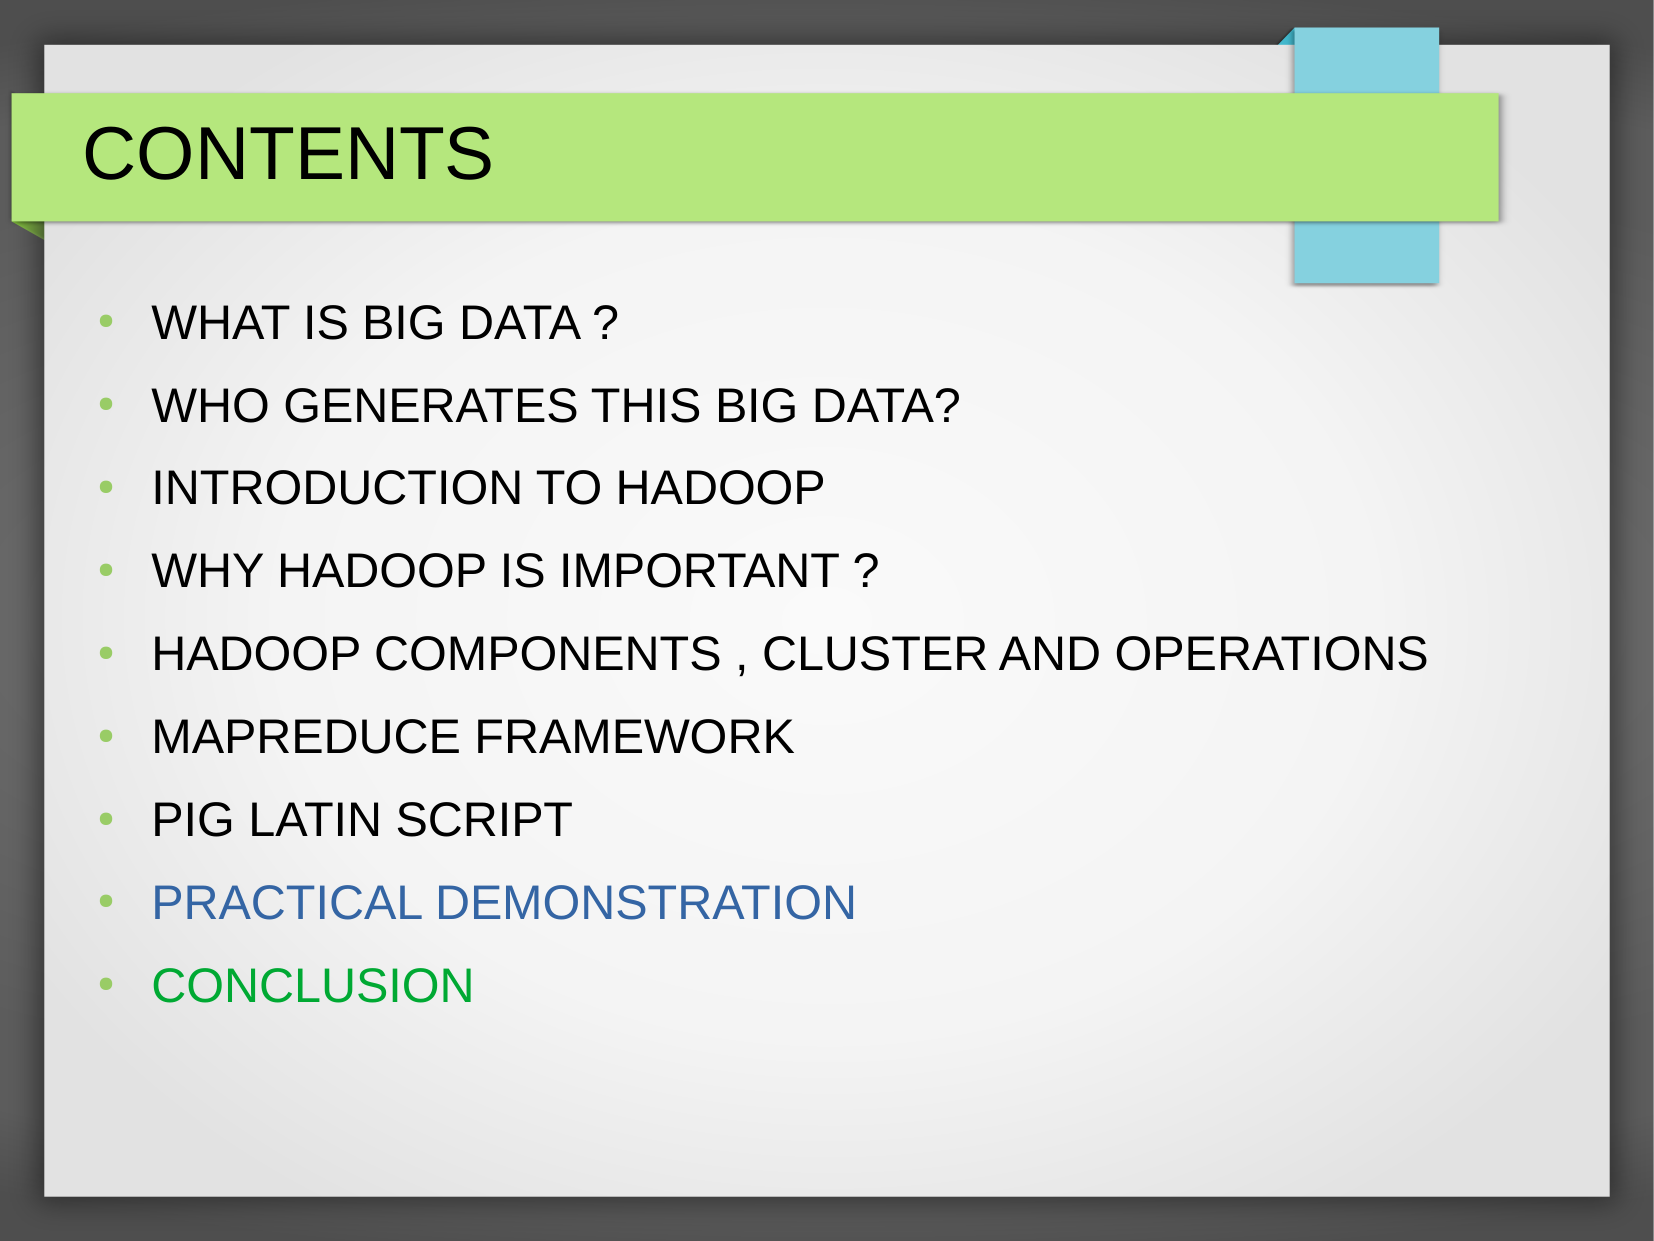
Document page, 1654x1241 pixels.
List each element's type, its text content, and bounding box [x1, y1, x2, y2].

picture [0, 0, 1654, 1241]
list WHAT IS BIG DATA ? WHO GENERATES THIS BIG DATA? INTRODUCTION TO HADOOP WHY HADOOP IS IMPORTANT ? HADOOP COMPONENTS , CLUSTER AND OPERATIONS MAPREDUCE FRAMEWORK PIG LATIN SCRIPT PRACTICAL DEMONSTRATION CONCLUSION [82, 295, 1571, 1015]
title CONTENTS [82, 94, 1264, 213]
